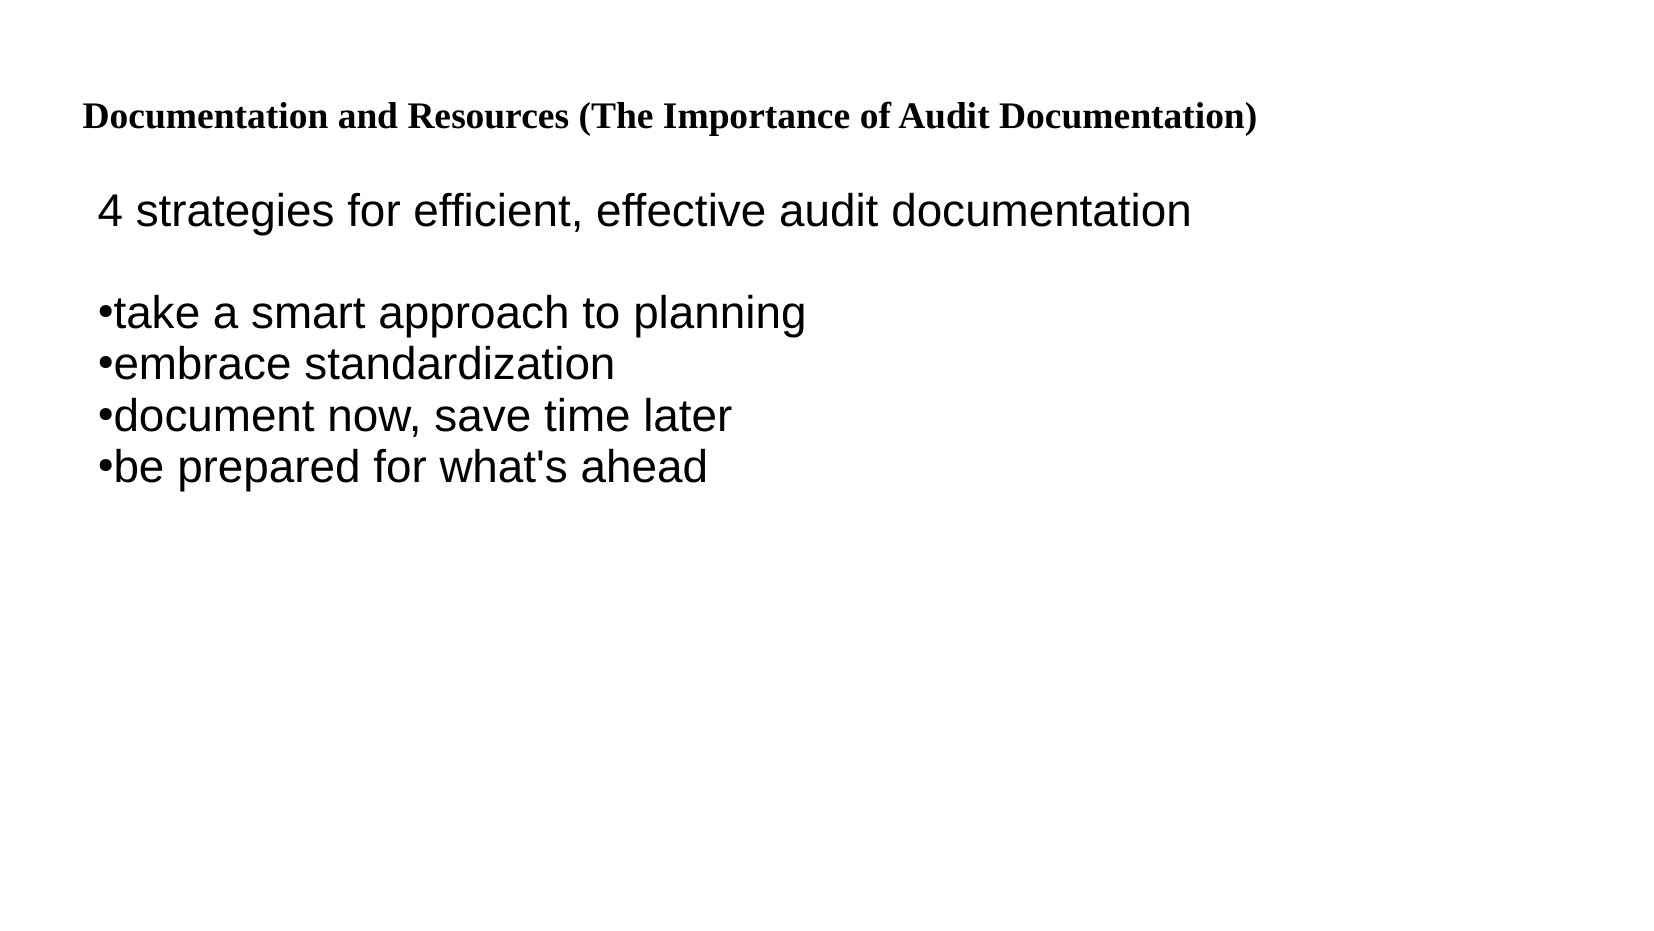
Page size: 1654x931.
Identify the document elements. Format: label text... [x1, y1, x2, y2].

text_box 4 strategies for efficient, effective audit documentation take a smart approach to planning embrace standardization document now, save time later be prepared for what's ahead [82, 177, 1583, 551]
title Documentation and Resources (The Importance of Audit Documentation) [82, 67, 1477, 154]
